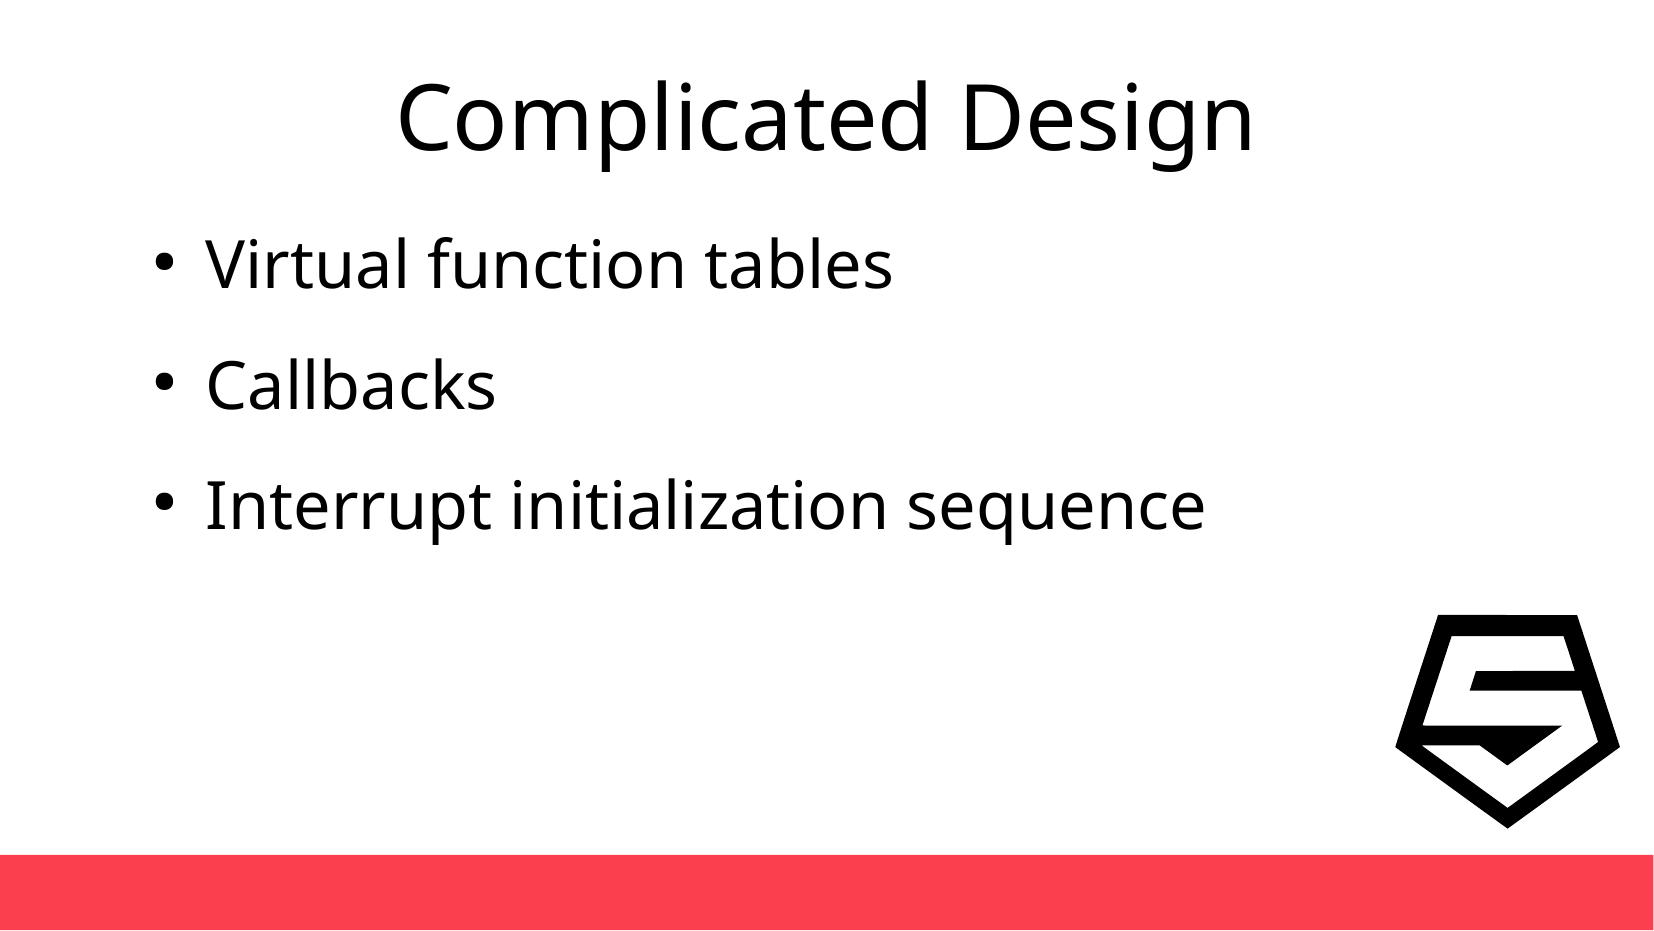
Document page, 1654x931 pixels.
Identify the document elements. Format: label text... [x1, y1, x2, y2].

title Complicated Design [82, 37, 1571, 193]
list Virtual function tables Callbacks Interrupt initialization sequence [134, 217, 1571, 810]
